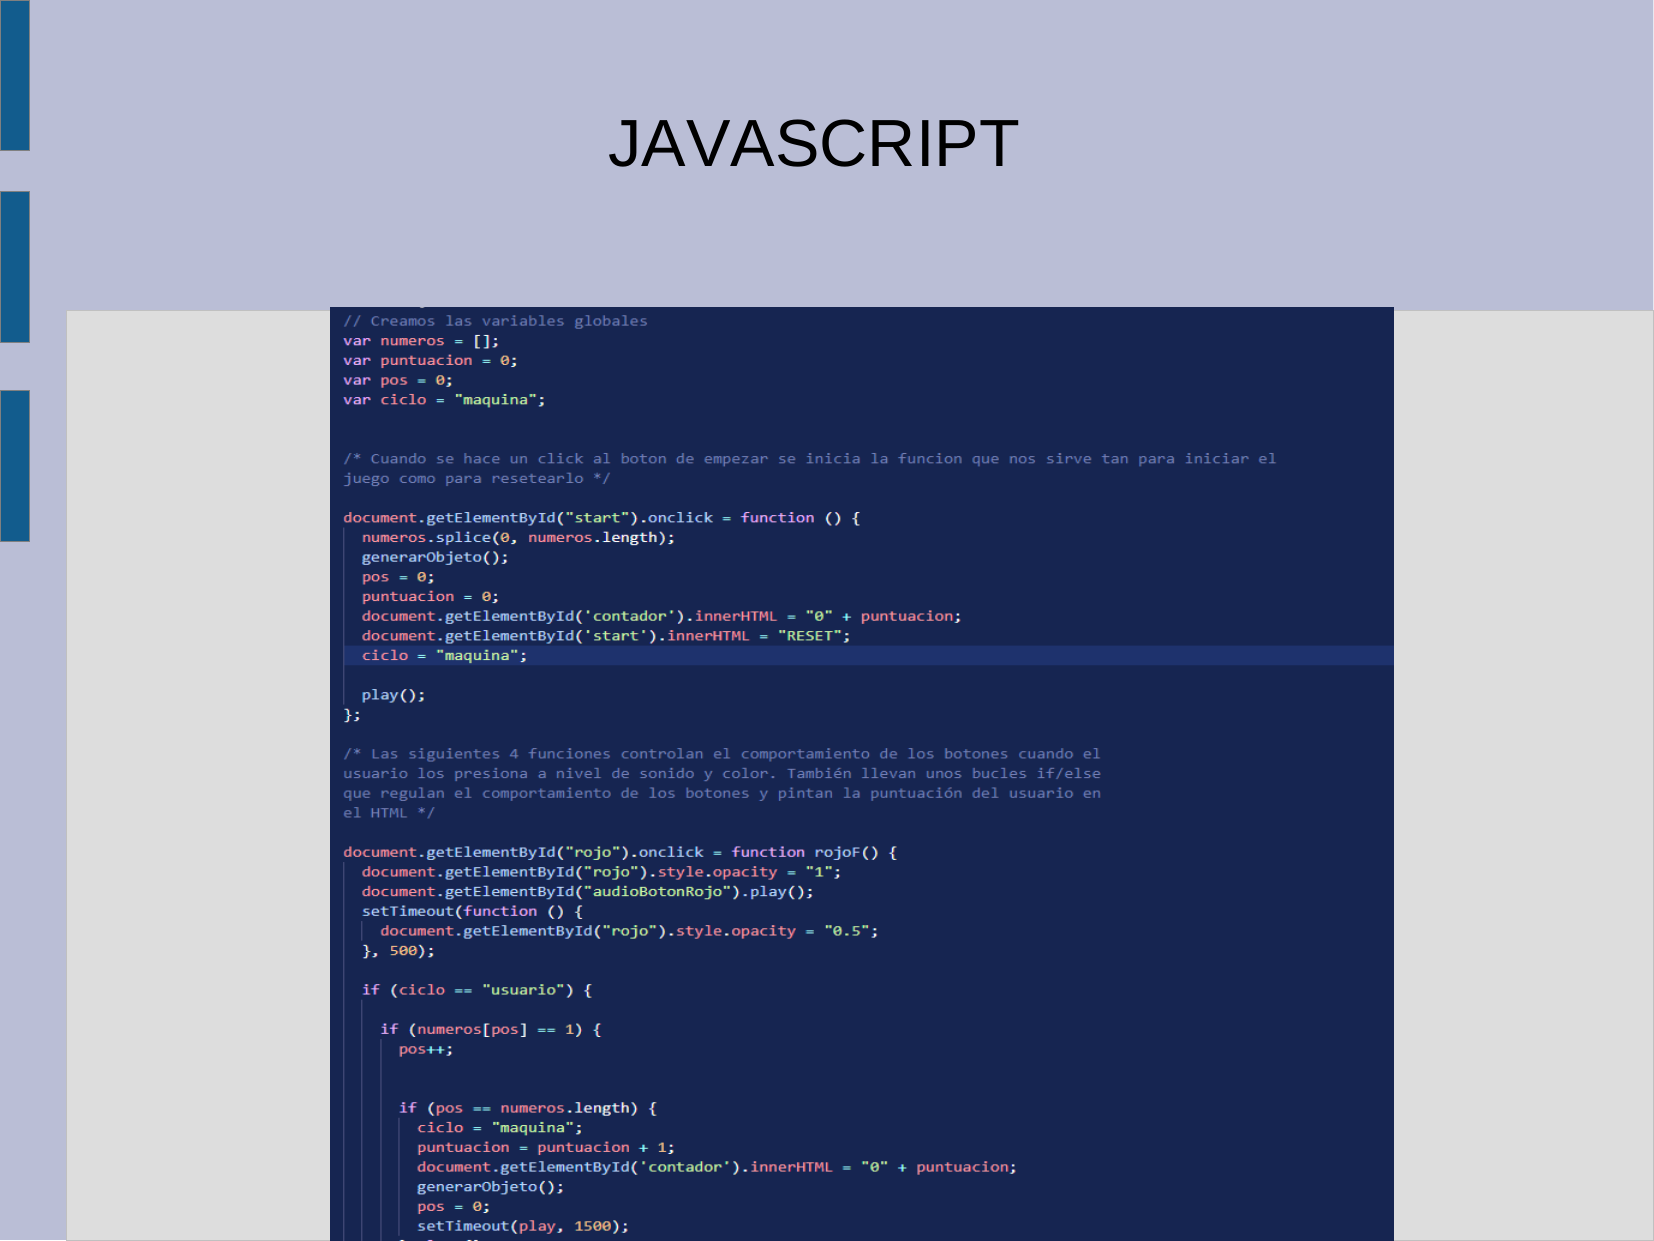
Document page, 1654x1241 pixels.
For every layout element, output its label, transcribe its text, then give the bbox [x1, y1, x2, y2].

text_box JAVASCRIPT [608, 106, 1176, 181]
picture [330, 307, 1394, 1241]
